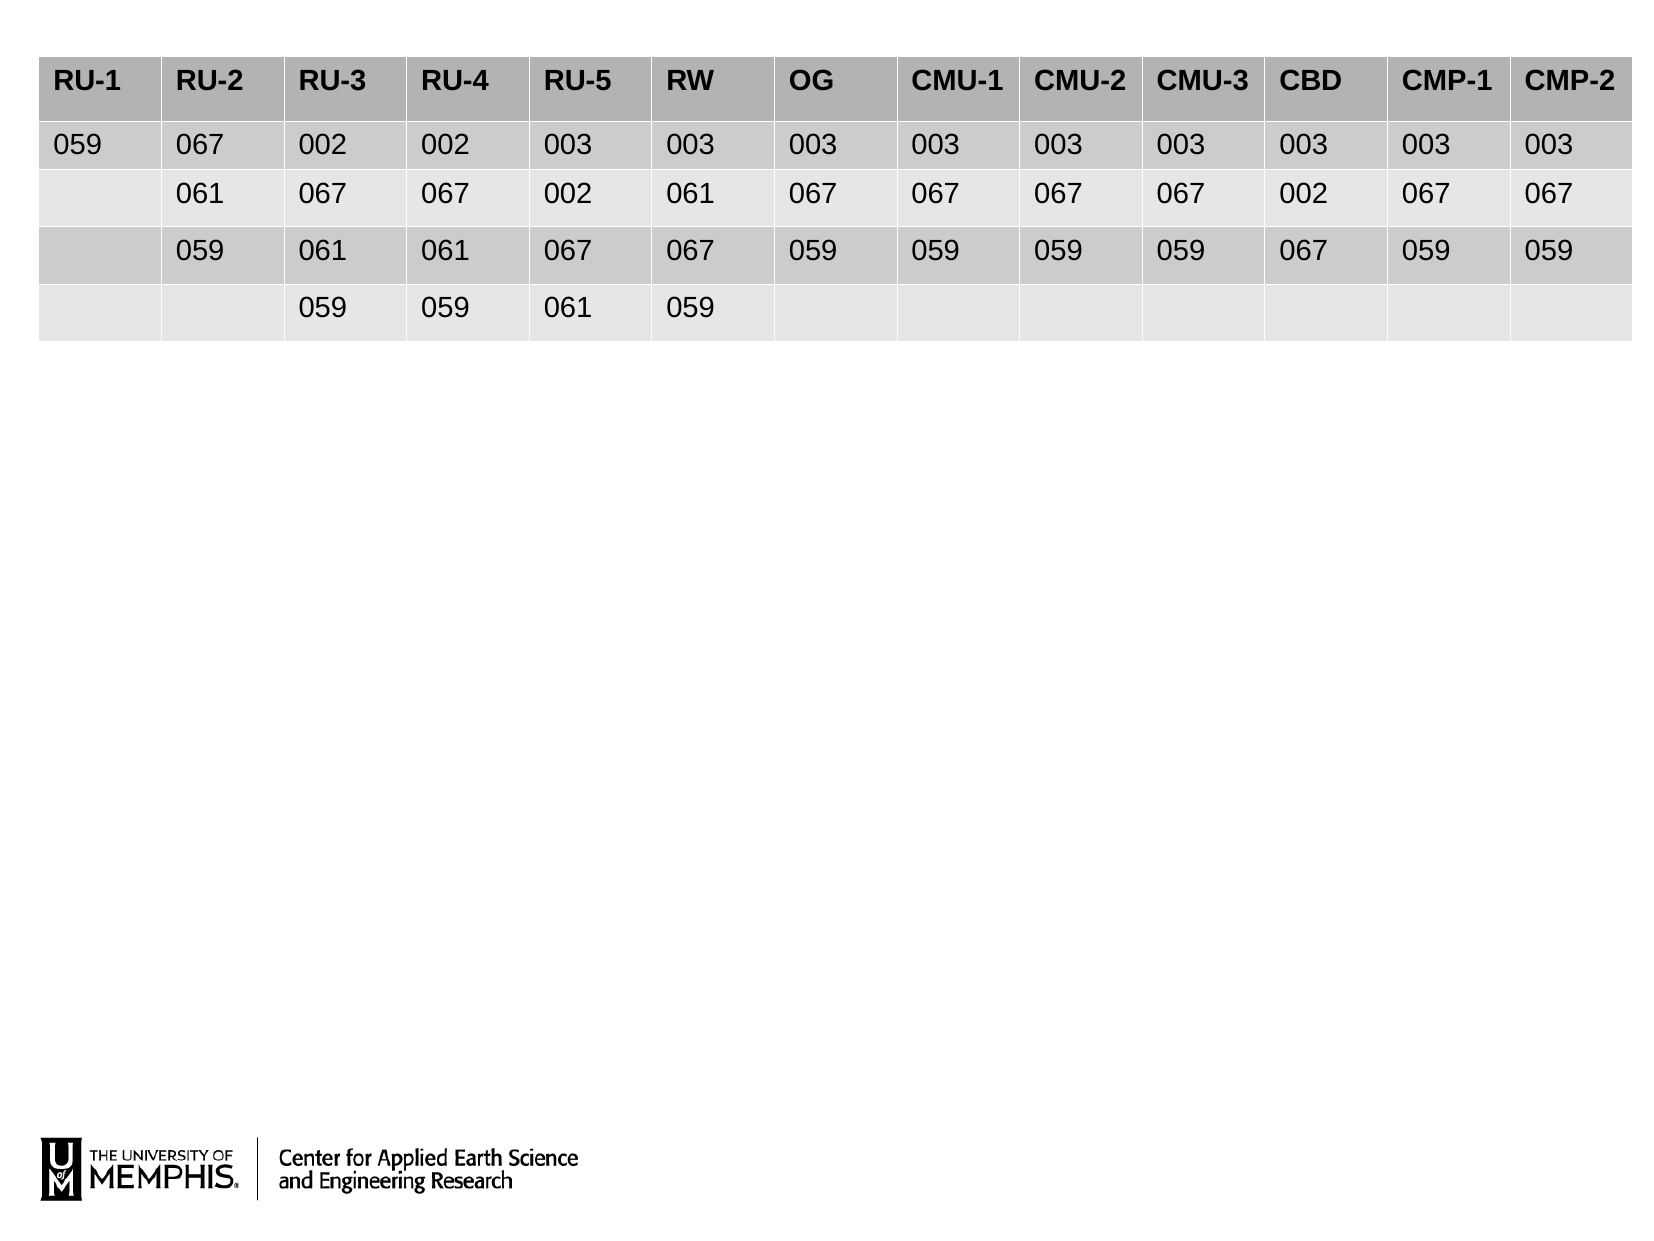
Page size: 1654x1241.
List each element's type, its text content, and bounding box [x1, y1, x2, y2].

table_cell 061 [162, 170, 284, 226]
table_cell 002 [530, 170, 651, 226]
table_header CMP-1 [1388, 57, 1510, 121]
table_cell 003 [1020, 122, 1142, 169]
table_cell 067 [1020, 170, 1142, 226]
table_cell [1511, 285, 1632, 341]
table_header RU-5 [530, 57, 651, 121]
table_cell 061 [407, 227, 529, 284]
table_cell 059 [162, 227, 284, 284]
table_cell [162, 285, 284, 341]
table_cell 067 [407, 170, 529, 226]
table_header RU-2 [162, 57, 284, 121]
table_cell 067 [1143, 170, 1264, 226]
table_header CMU-2 [1020, 57, 1142, 121]
table_header RU-3 [285, 57, 406, 121]
table_cell 003 [1388, 122, 1510, 169]
table_cell 067 [285, 170, 406, 226]
table_cell 067 [898, 170, 1019, 226]
table_cell 059 [1388, 227, 1510, 284]
table_cell 067 [1265, 227, 1387, 284]
table_cell [1388, 285, 1510, 341]
table_cell 003 [1265, 122, 1387, 169]
table_cell 059 [775, 227, 897, 284]
table_cell 059 [652, 285, 774, 341]
table_header CMP-2 [1511, 57, 1632, 121]
table_cell 067 [652, 227, 774, 284]
table_cell [775, 285, 897, 341]
table_cell 061 [285, 227, 406, 284]
table_header CMU-1 [898, 57, 1019, 121]
table_cell 002 [1265, 170, 1387, 226]
table_cell [898, 285, 1019, 341]
table_cell 059 [1143, 227, 1264, 284]
table_cell 059 [898, 227, 1019, 284]
table_header RU-1 [39, 57, 161, 121]
table_cell [1265, 285, 1387, 341]
table_cell 059 [1020, 227, 1142, 284]
table_cell 061 [652, 170, 774, 226]
table_header CBD [1265, 57, 1387, 121]
table_cell 003 [1511, 122, 1632, 169]
table_cell [1143, 285, 1264, 341]
table_cell 003 [898, 122, 1019, 169]
table_cell [39, 285, 161, 341]
table_header CMU-3 [1143, 57, 1264, 121]
table_cell [39, 170, 161, 226]
table_cell 067 [1388, 170, 1510, 226]
table_header RU-4 [407, 57, 529, 121]
table_cell 061 [530, 285, 651, 341]
table_cell [39, 227, 161, 284]
table_cell 059 [39, 122, 161, 169]
table_cell 067 [162, 122, 284, 169]
table_cell 003 [652, 122, 774, 169]
table_cell 067 [1511, 170, 1632, 226]
table_cell 067 [530, 227, 651, 284]
table_cell 059 [285, 285, 406, 341]
table_cell 067 [775, 170, 897, 226]
table_cell 002 [407, 122, 529, 169]
table_header RW [652, 57, 774, 121]
table_header OG [775, 57, 897, 121]
table_cell 002 [285, 122, 406, 169]
table_cell 059 [1511, 227, 1632, 284]
table_cell [1020, 285, 1142, 341]
picture [15, 1121, 595, 1217]
table_cell 059 [407, 285, 529, 341]
table_cell 003 [1143, 122, 1264, 169]
table_cell 003 [775, 122, 897, 169]
table_cell 003 [530, 122, 651, 169]
